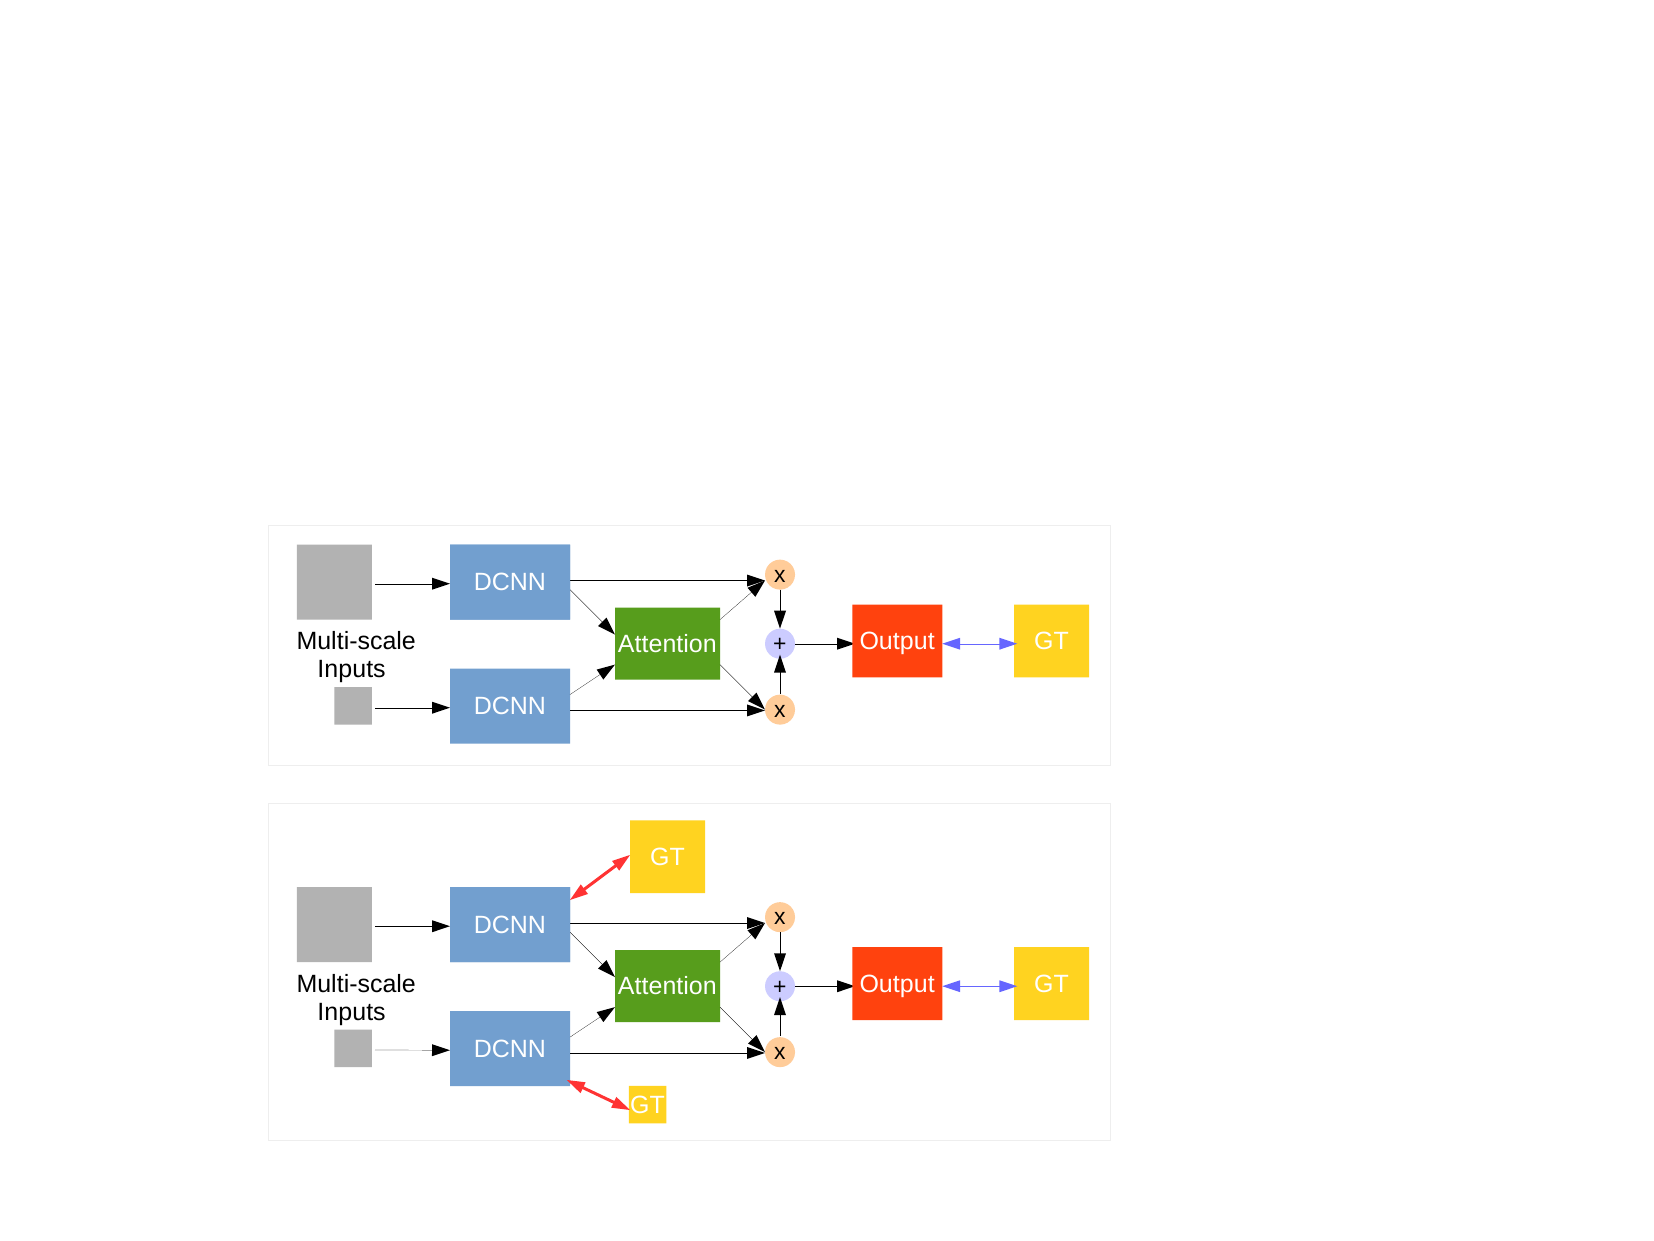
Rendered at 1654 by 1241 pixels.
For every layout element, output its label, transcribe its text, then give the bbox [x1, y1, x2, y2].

text_box DCNN [450, 544, 571, 620]
text_box Attention [615, 607, 721, 680]
text_box x [765, 1037, 796, 1068]
text_box Multi-scale Inputs [281, 962, 431, 1034]
text_box Output [852, 604, 943, 678]
text_box [334, 1034, 372, 1068]
text_box GT [1014, 604, 1090, 678]
text_box + [765, 628, 796, 659]
text_box x [765, 559, 796, 590]
text_box [334, 691, 372, 725]
text_box DCNN [450, 668, 571, 744]
text_box DCNN [450, 1011, 571, 1087]
text_box [296, 544, 372, 619]
text_box + [765, 971, 796, 1002]
text_box Attention [615, 950, 721, 1023]
text_box Output [852, 947, 943, 1021]
text_box [296, 887, 372, 962]
text_box x [765, 902, 796, 933]
text_box GT [630, 820, 706, 894]
text_box DCNN [450, 887, 571, 963]
text_box GT [1014, 947, 1090, 1021]
text_box x [765, 694, 796, 725]
text_box Multi-scale Inputs [281, 619, 431, 691]
text_box GT [628, 1085, 667, 1124]
